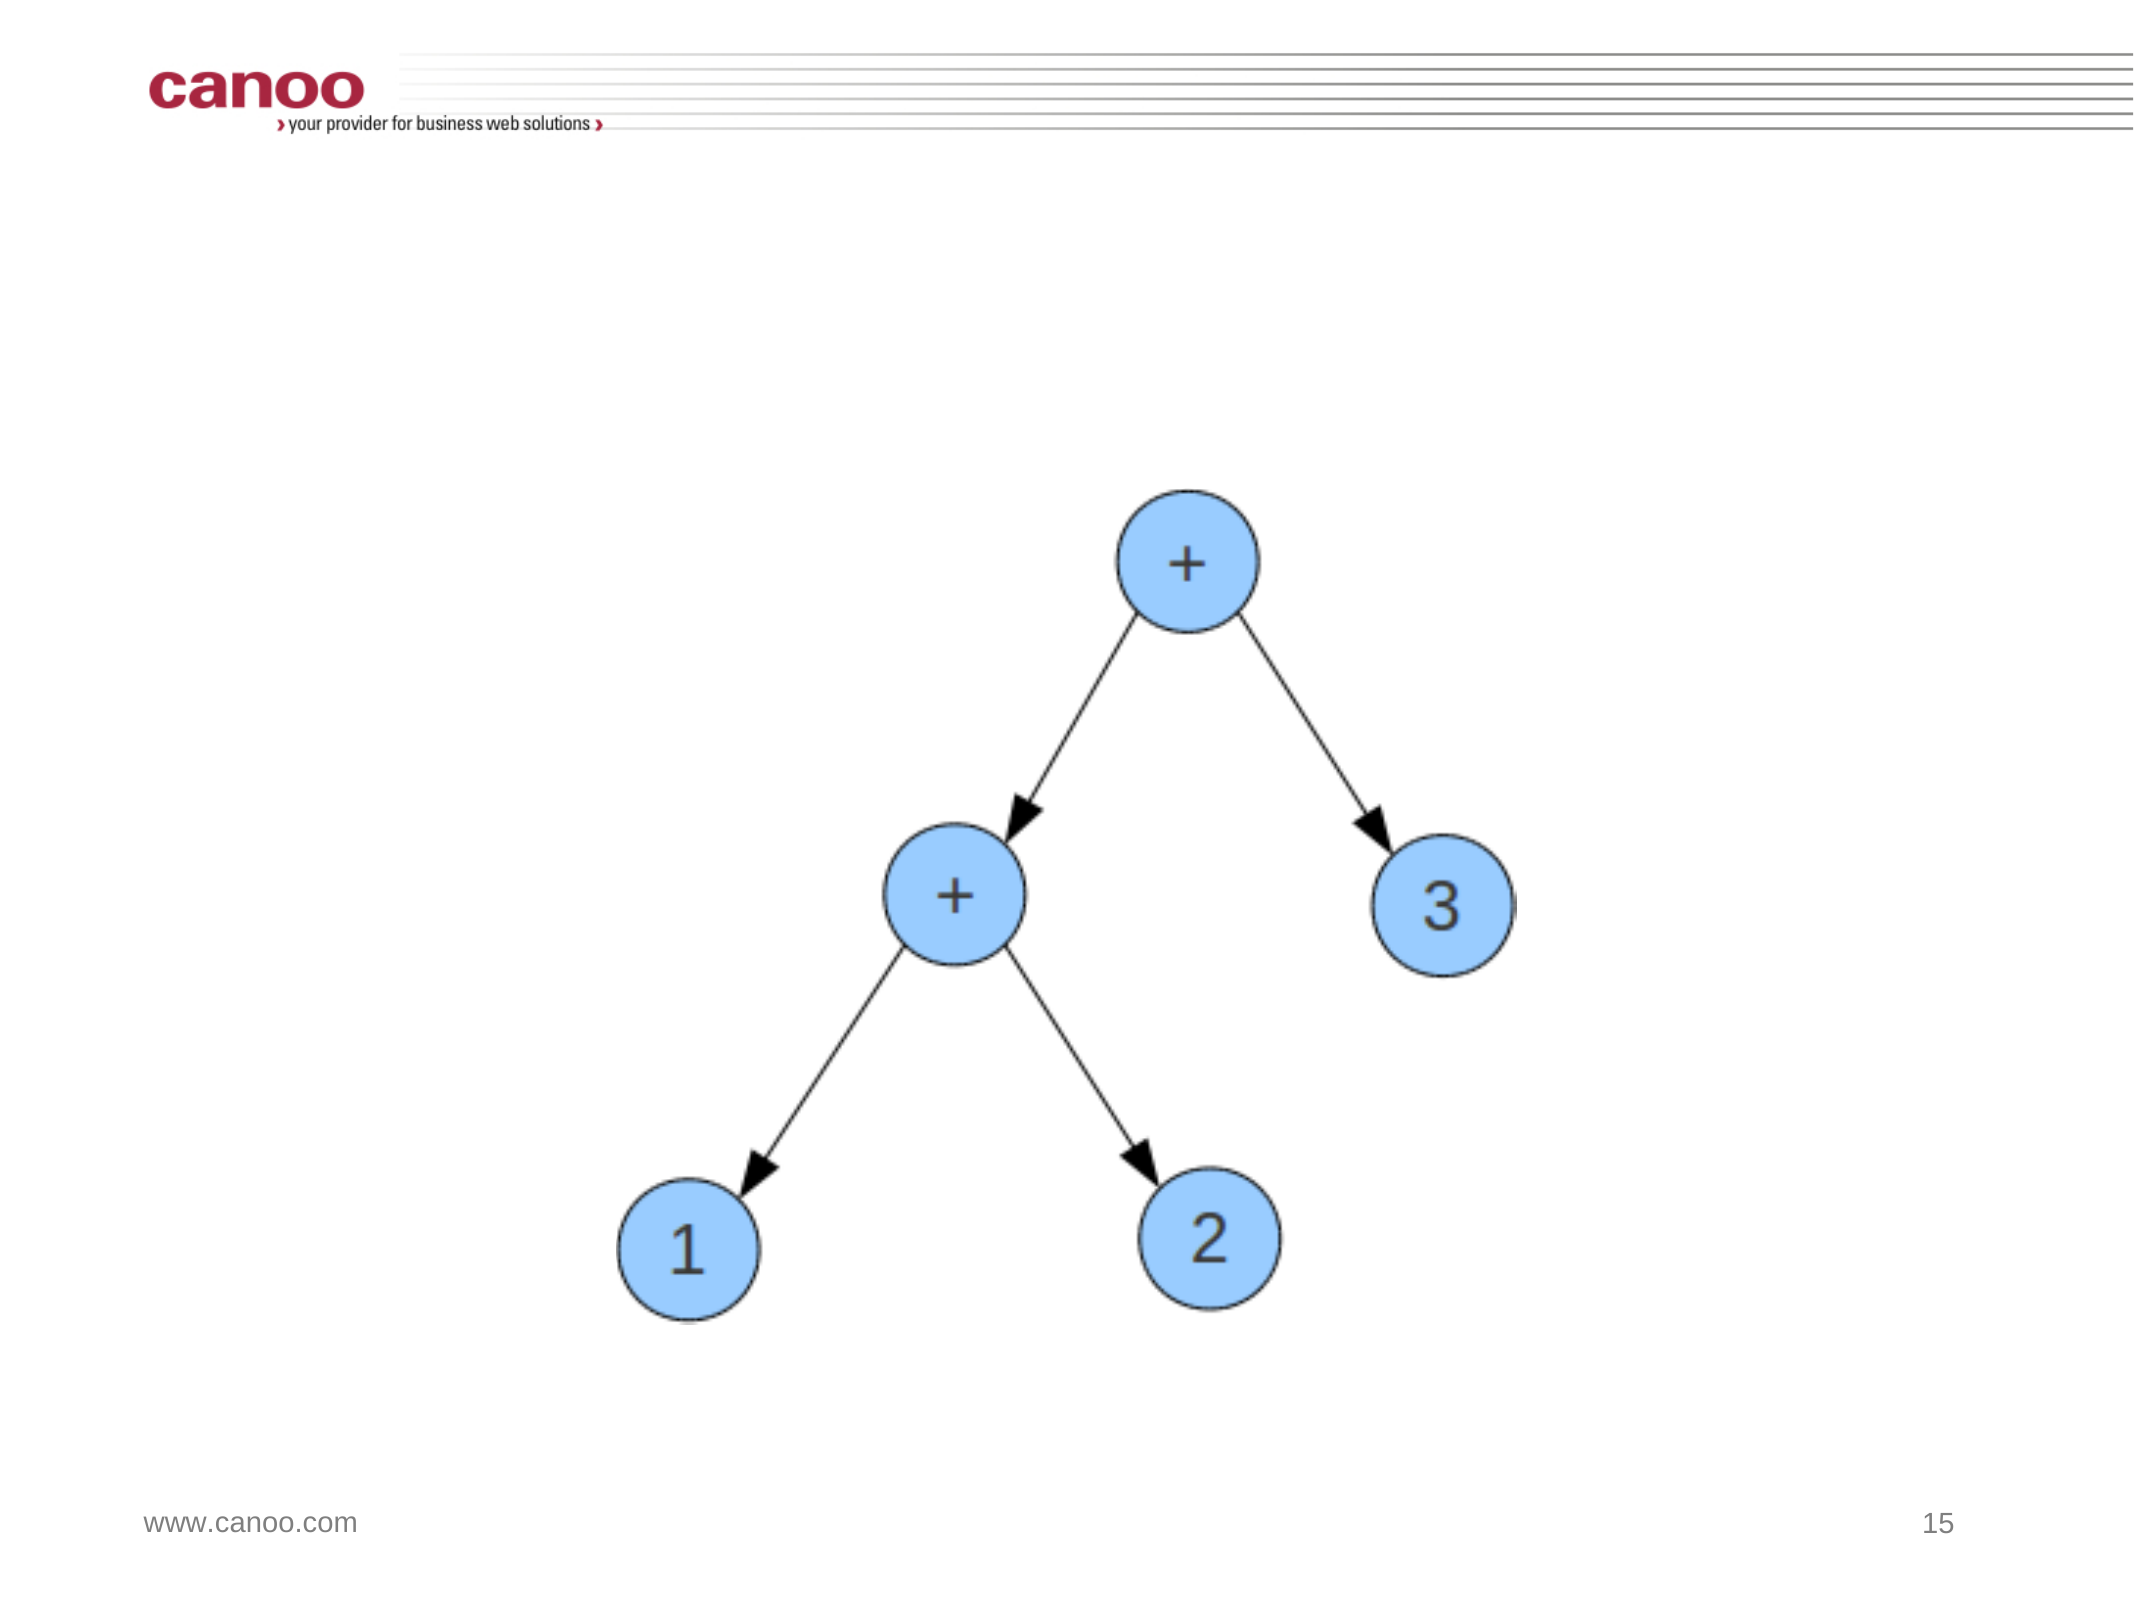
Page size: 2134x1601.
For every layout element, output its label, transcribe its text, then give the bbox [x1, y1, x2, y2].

picture [0, 21, 2134, 188]
text_box <number> [1912, 1496, 1965, 1547]
picture [616, 488, 1517, 1325]
